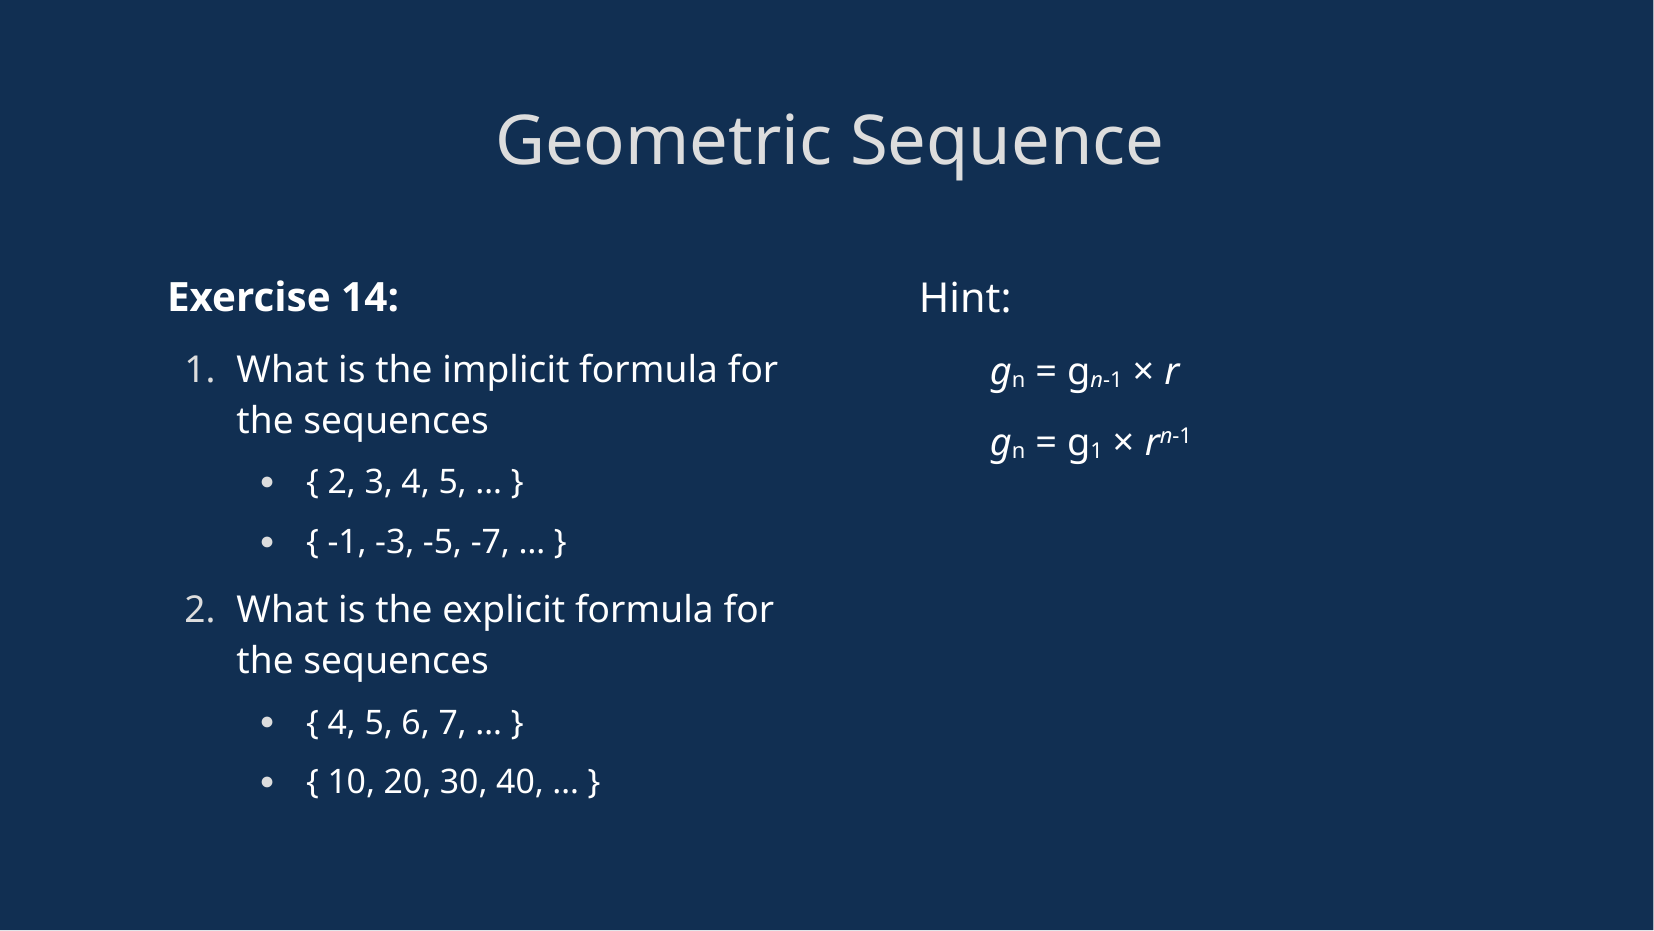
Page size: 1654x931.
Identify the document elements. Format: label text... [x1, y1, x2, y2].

list Hint: gn = gn-1 × r gn = g1 × rn-1 [848, 268, 1563, 806]
title Geometric Sequence [97, 56, 1563, 220]
list Exercise 14: What is the implicit formula for the sequences { 2, 3, 4, 5, … } { -1, -3, -5, -7, … } What is the explicit formula for the sequences { 4, 5, 6, 7, … } { 10, 20, 30, 40, … } [97, 268, 813, 806]
